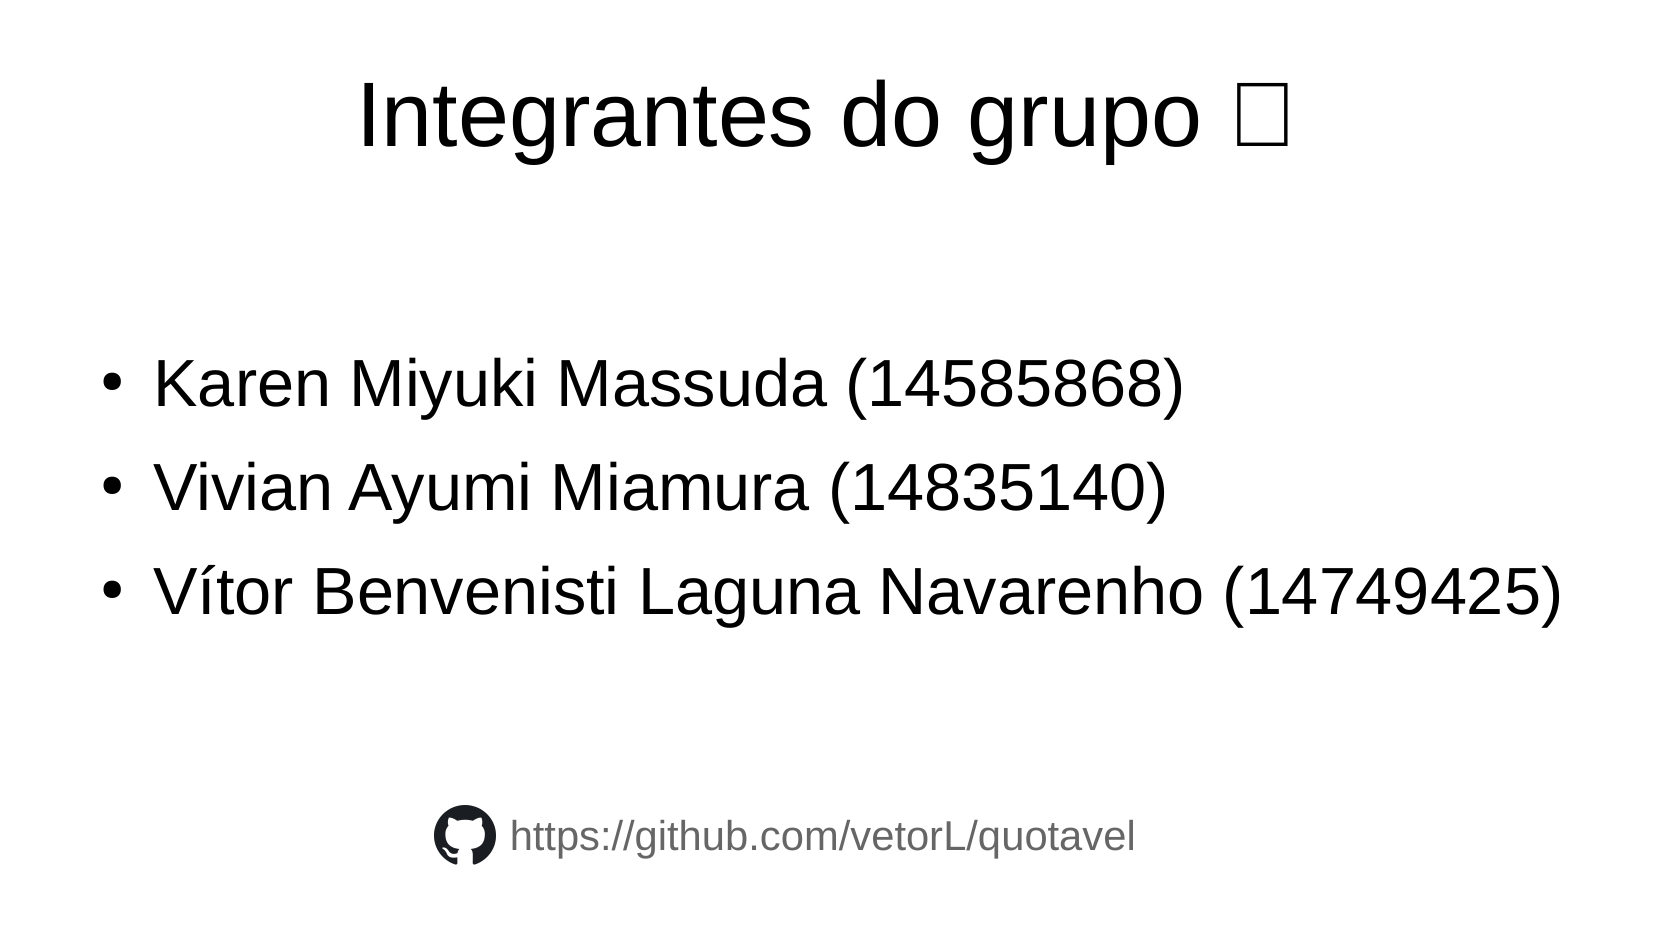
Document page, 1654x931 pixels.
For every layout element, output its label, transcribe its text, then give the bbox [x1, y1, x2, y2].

picture [434, 805, 496, 866]
text_box https://github.com/vetorL/quotavel [495, 805, 1152, 867]
list Karen Miyuki Massuda (14585868) Vivian Ayumi Miamura (14835140) Vítor Benvenisti Laguna Navarenho (14749425) [82, 217, 1571, 758]
title Integrantes do grupo 👥 [82, 37, 1571, 193]
